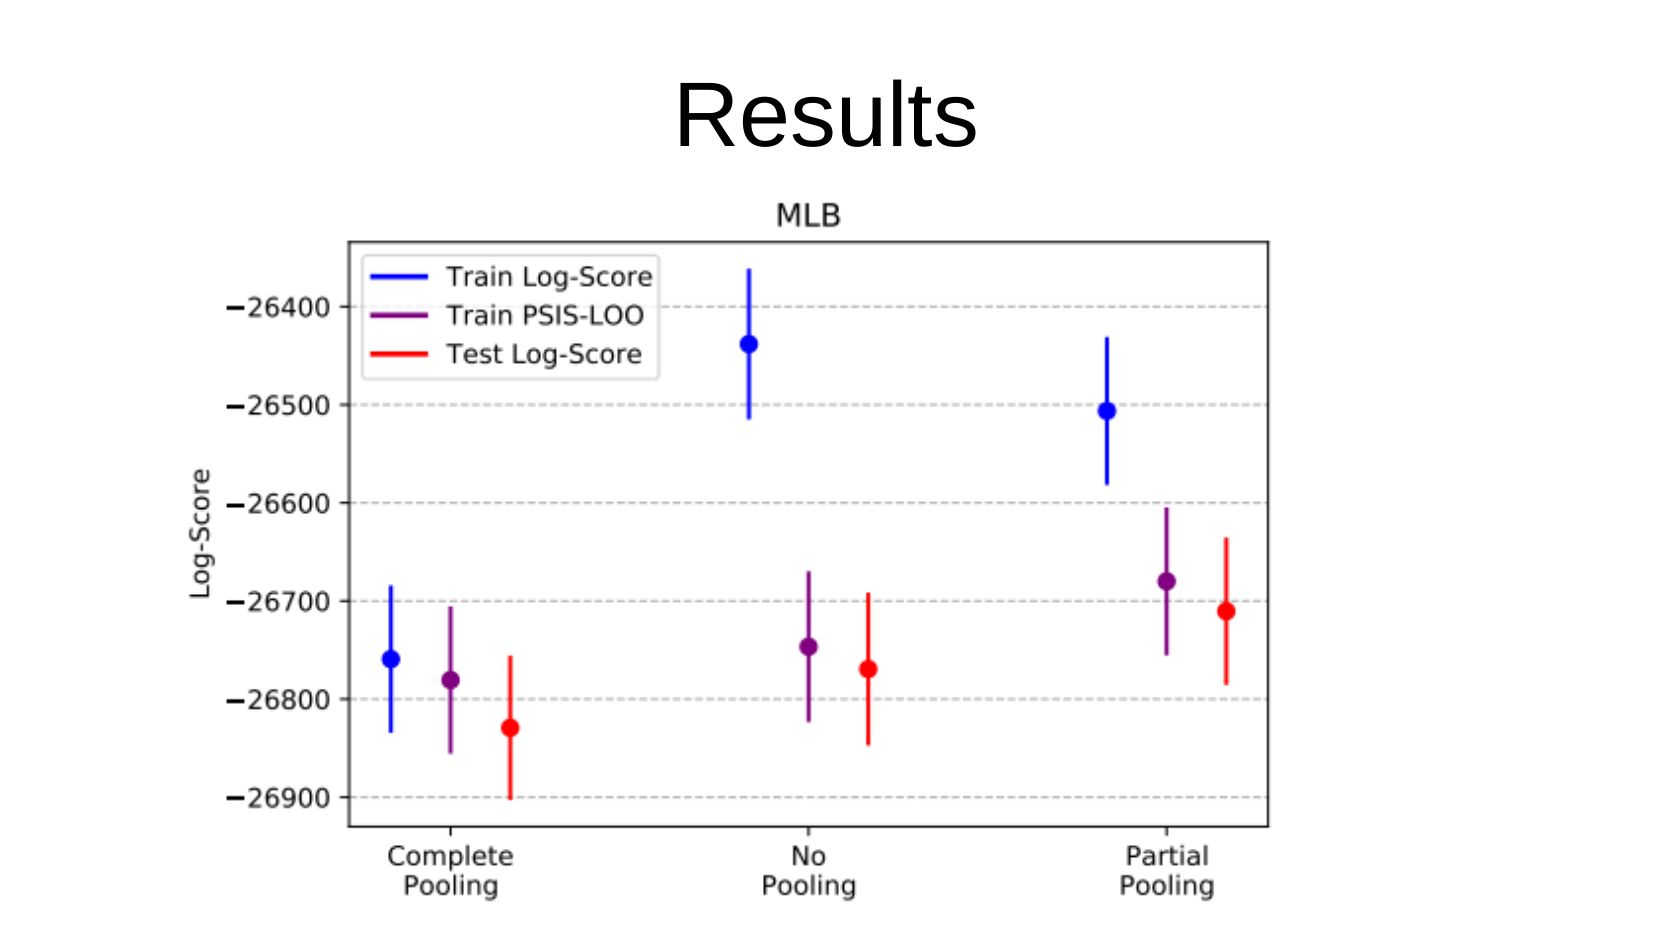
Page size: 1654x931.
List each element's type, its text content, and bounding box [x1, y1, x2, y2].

picture [160, 172, 1297, 931]
title Results [82, 37, 1571, 193]
